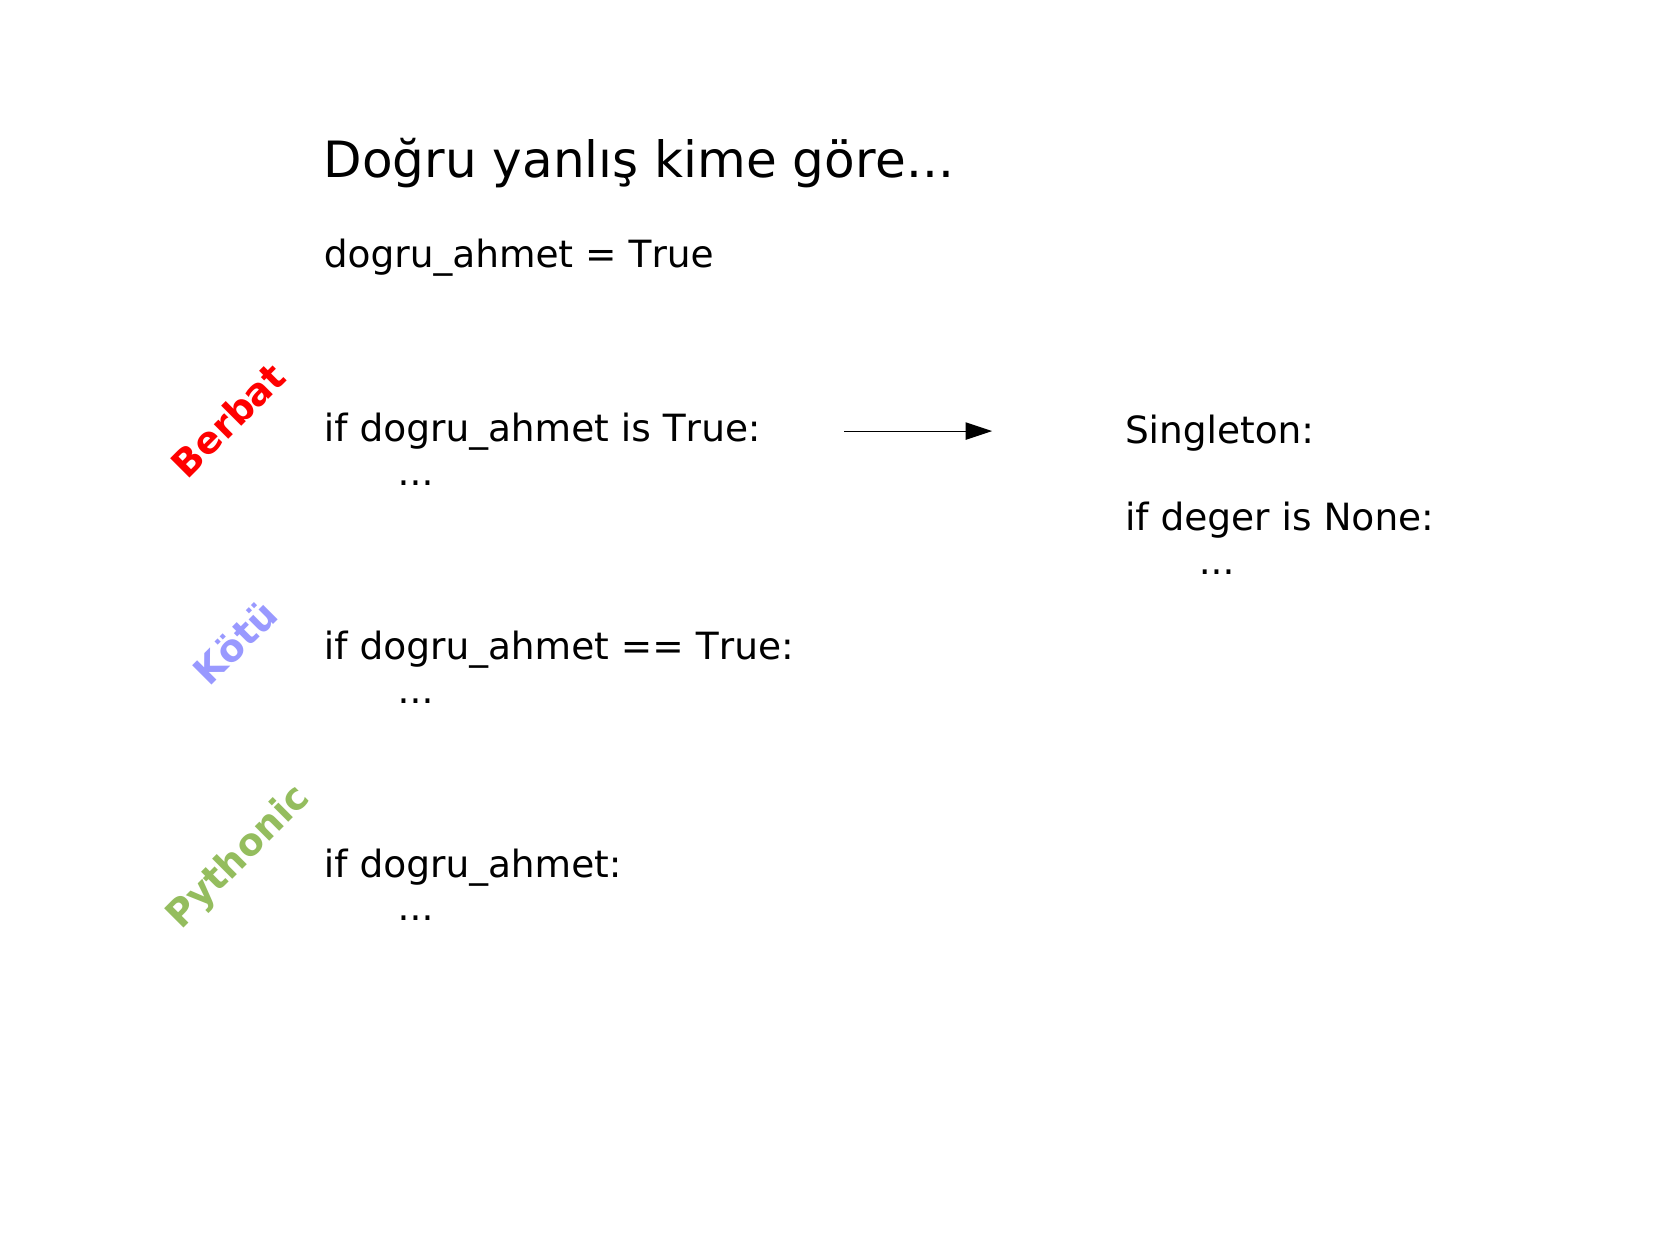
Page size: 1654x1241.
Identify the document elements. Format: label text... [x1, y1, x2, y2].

text_box Doğru yanlış kime göre... dogru_ahmet = True if dogru_ahmet is True: ... if dogru_ahmet == True: ... if dogru_ahmet: ... [309, 124, 970, 981]
text_box Singleton: if deger is None: ... [1110, 401, 1450, 591]
text_box Berbat [147, 338, 311, 502]
text_box Kötü [169, 576, 303, 710]
text_box Pythonic [140, 759, 334, 953]
